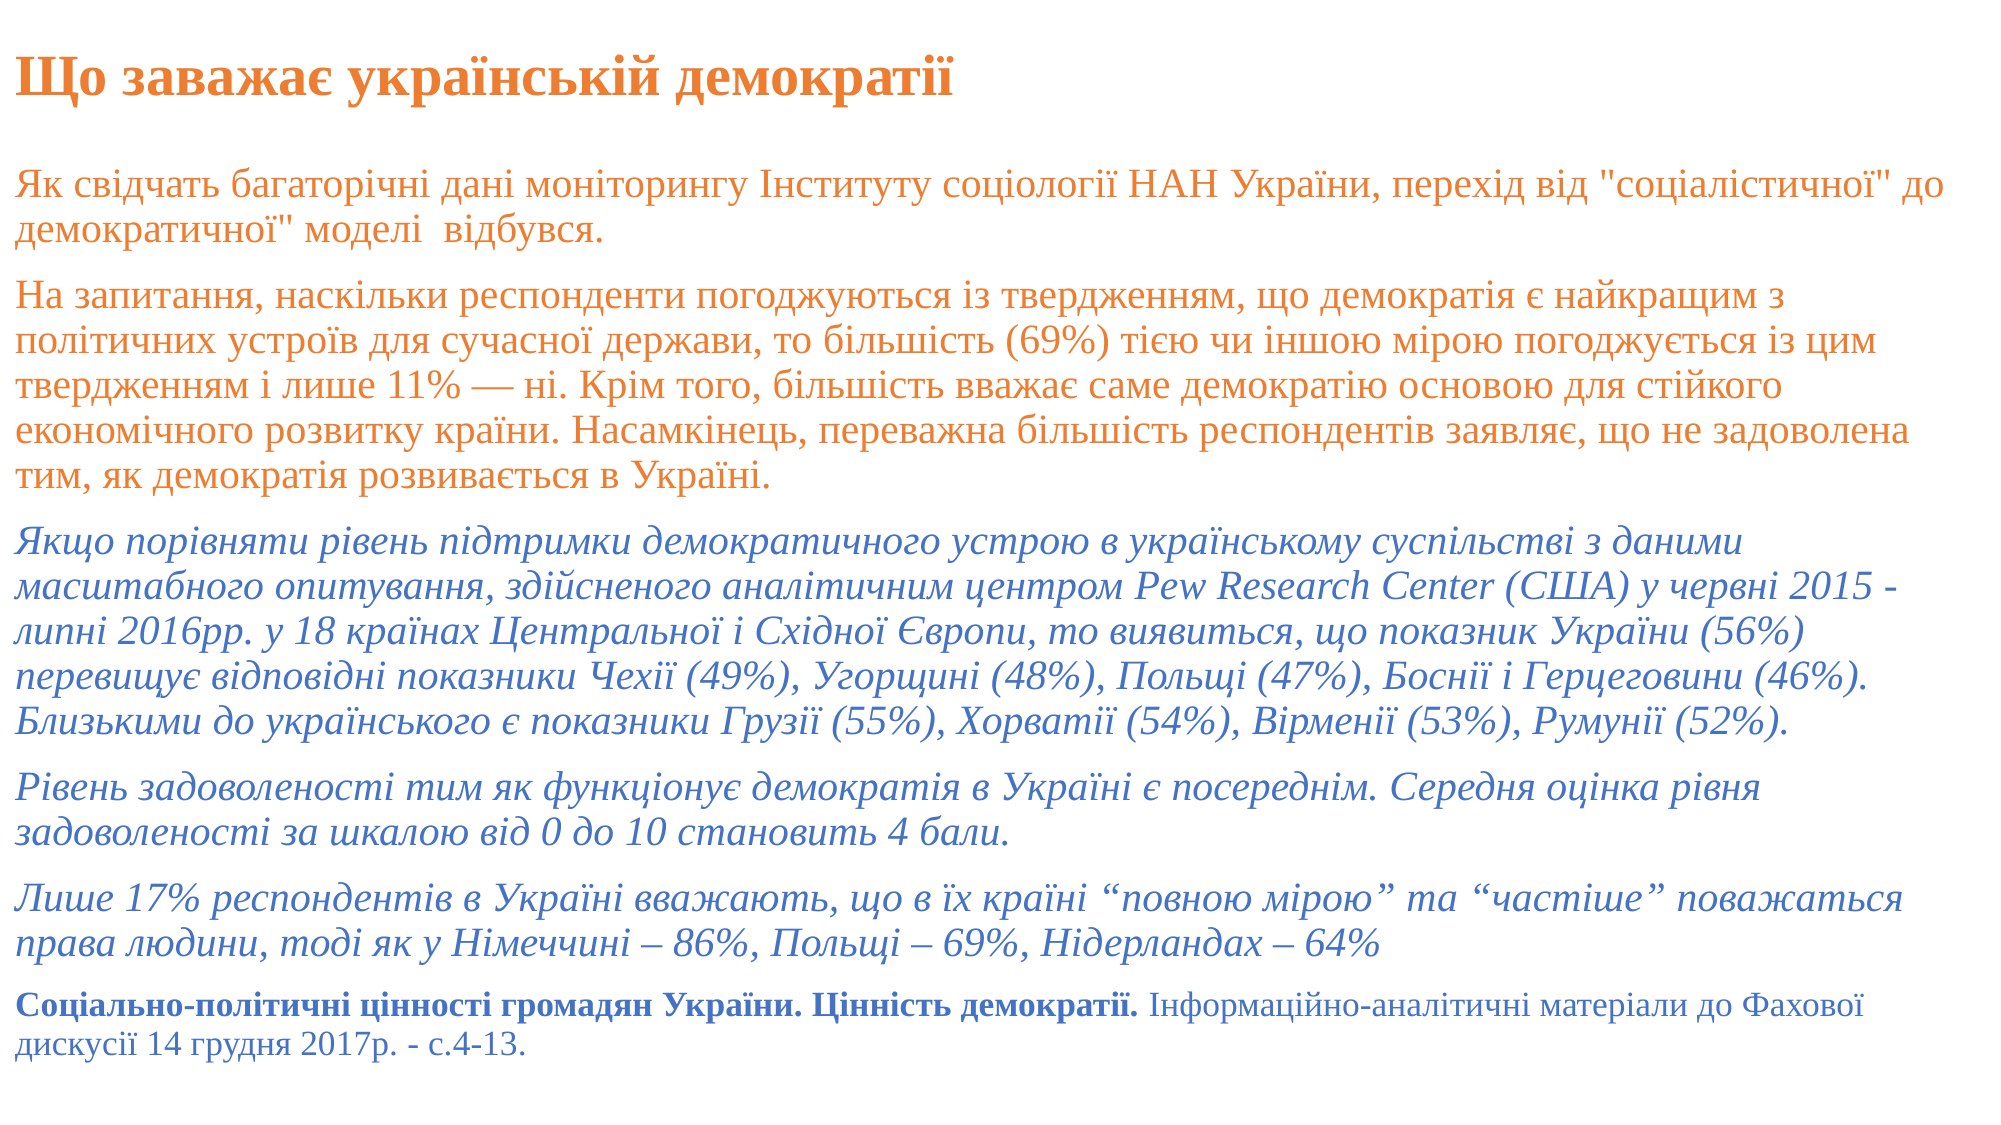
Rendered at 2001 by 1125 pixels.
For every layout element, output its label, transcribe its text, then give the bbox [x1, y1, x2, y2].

title Що заважає українській демократії [0, 0, 1835, 153]
list Як свідчать багаторічні дані моніторингу Інституту соціології НАН України, перехід від "соціалістичної" до демократичної" моделі відбувся. На запитання, наскільки респонденти погоджуються із твердженням, що демократія є найкращим з політичних устроїв для сучасної держави, то більшість (69%) тією чи іншою мірою погоджується із цим твердженням і лише 11% — ні. Крім того, більшість вважає саме демократію основою для стійкого економічного розвитку країни. Насамкінець, переважна більшість респондентів заявляє, що не задоволена тим, як демократія розвивається в Україні. Якщо порівняти рівень підтримки демократичного устрою в українському суспільстві з даними масштабного опитування, здійсненого аналітичним центром Pew Research Center (США) у червні 2015 - липні 2016рр. у 18 країнах Центральної і Східної Європи, то виявиться, що показник України (56%) перевищує відповідні показники Чехії (49%), Угорщині (48%), Польщі (47%), Боснії і Герцеговини (46%). Близькими до українського є показники Грузії (55%), Хорватії (54%), Вірменії (53%), Румунії (52%). Рівень задоволеності тим як функціонує демократія в Україні є посереднім. Середня оцінка рівня задоволеності за шкалою від 0 до 10 становить 4 бали. Лише 17% респондентів в Україні вважають, що в їх країні “повною мірою” та “частіше” поважаться права людини, тоді як у Німеччині – 86%, Польщі – 69%, Нідерландах – 64% Соціально-політичні цінності громадян України. Цінність демократії. Інформаційно-аналітичні матеріали до Фахової дискусії 14 грудня 2017р. - с.4-13. [0, 153, 2000, 1125]
